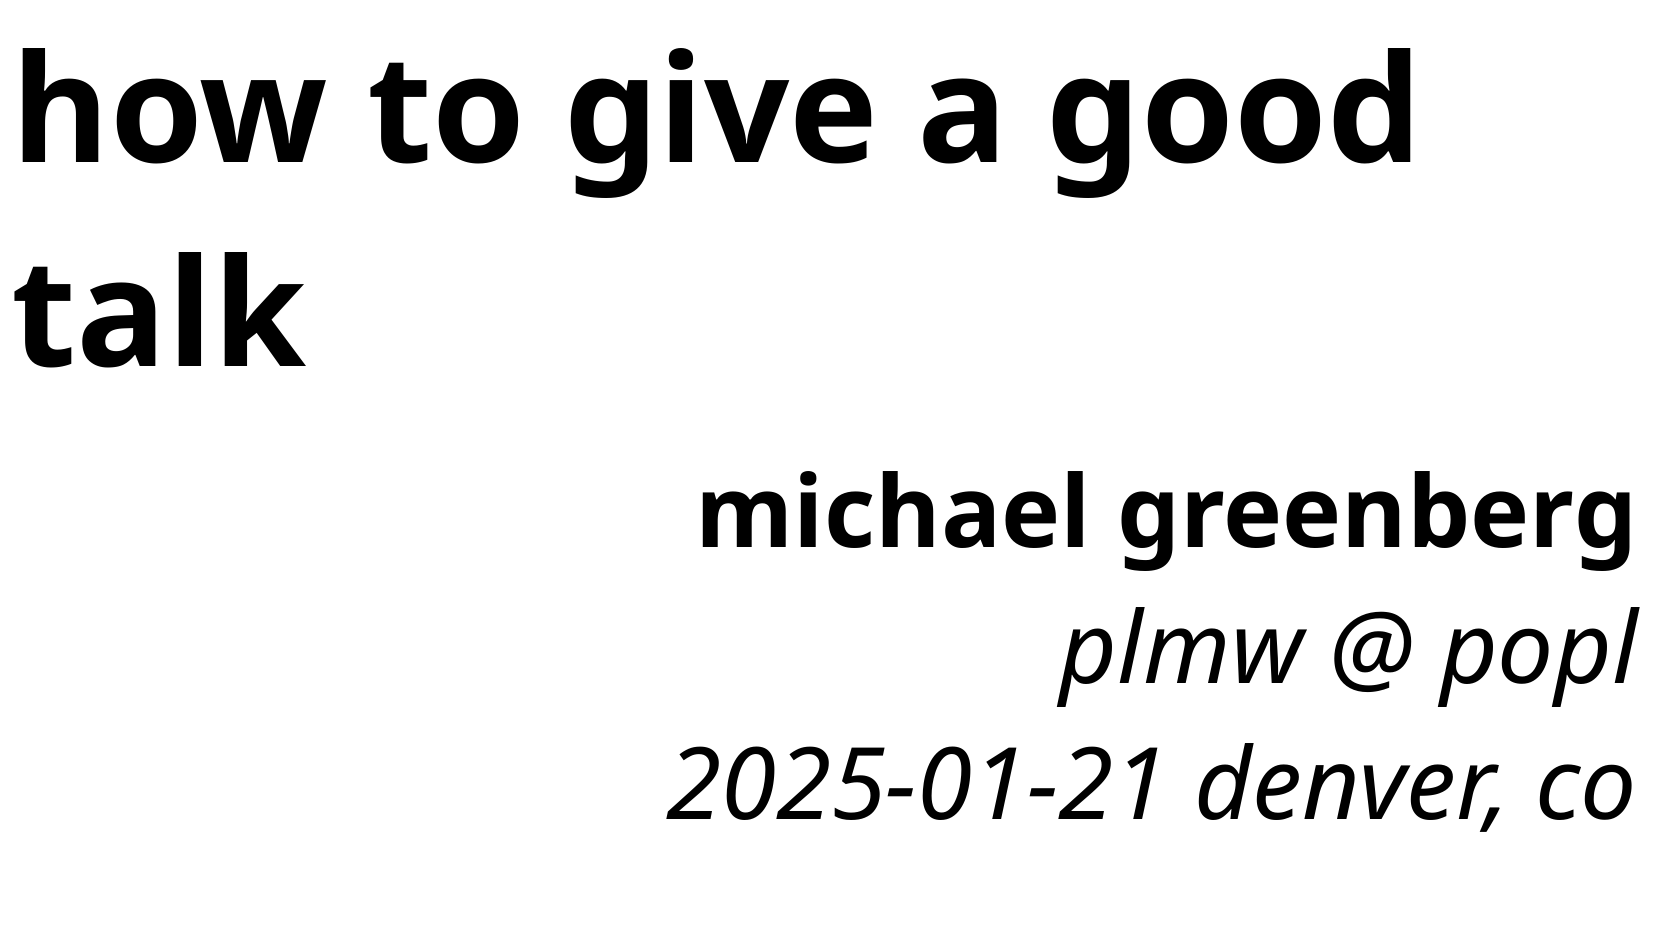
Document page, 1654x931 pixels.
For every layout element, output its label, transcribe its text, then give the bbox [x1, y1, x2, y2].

subtitle michael greenberg plmw @ popl 2025-01-21 denver, co [150, 375, 1639, 915]
title how to give a good talk [11, 10, 1651, 402]
